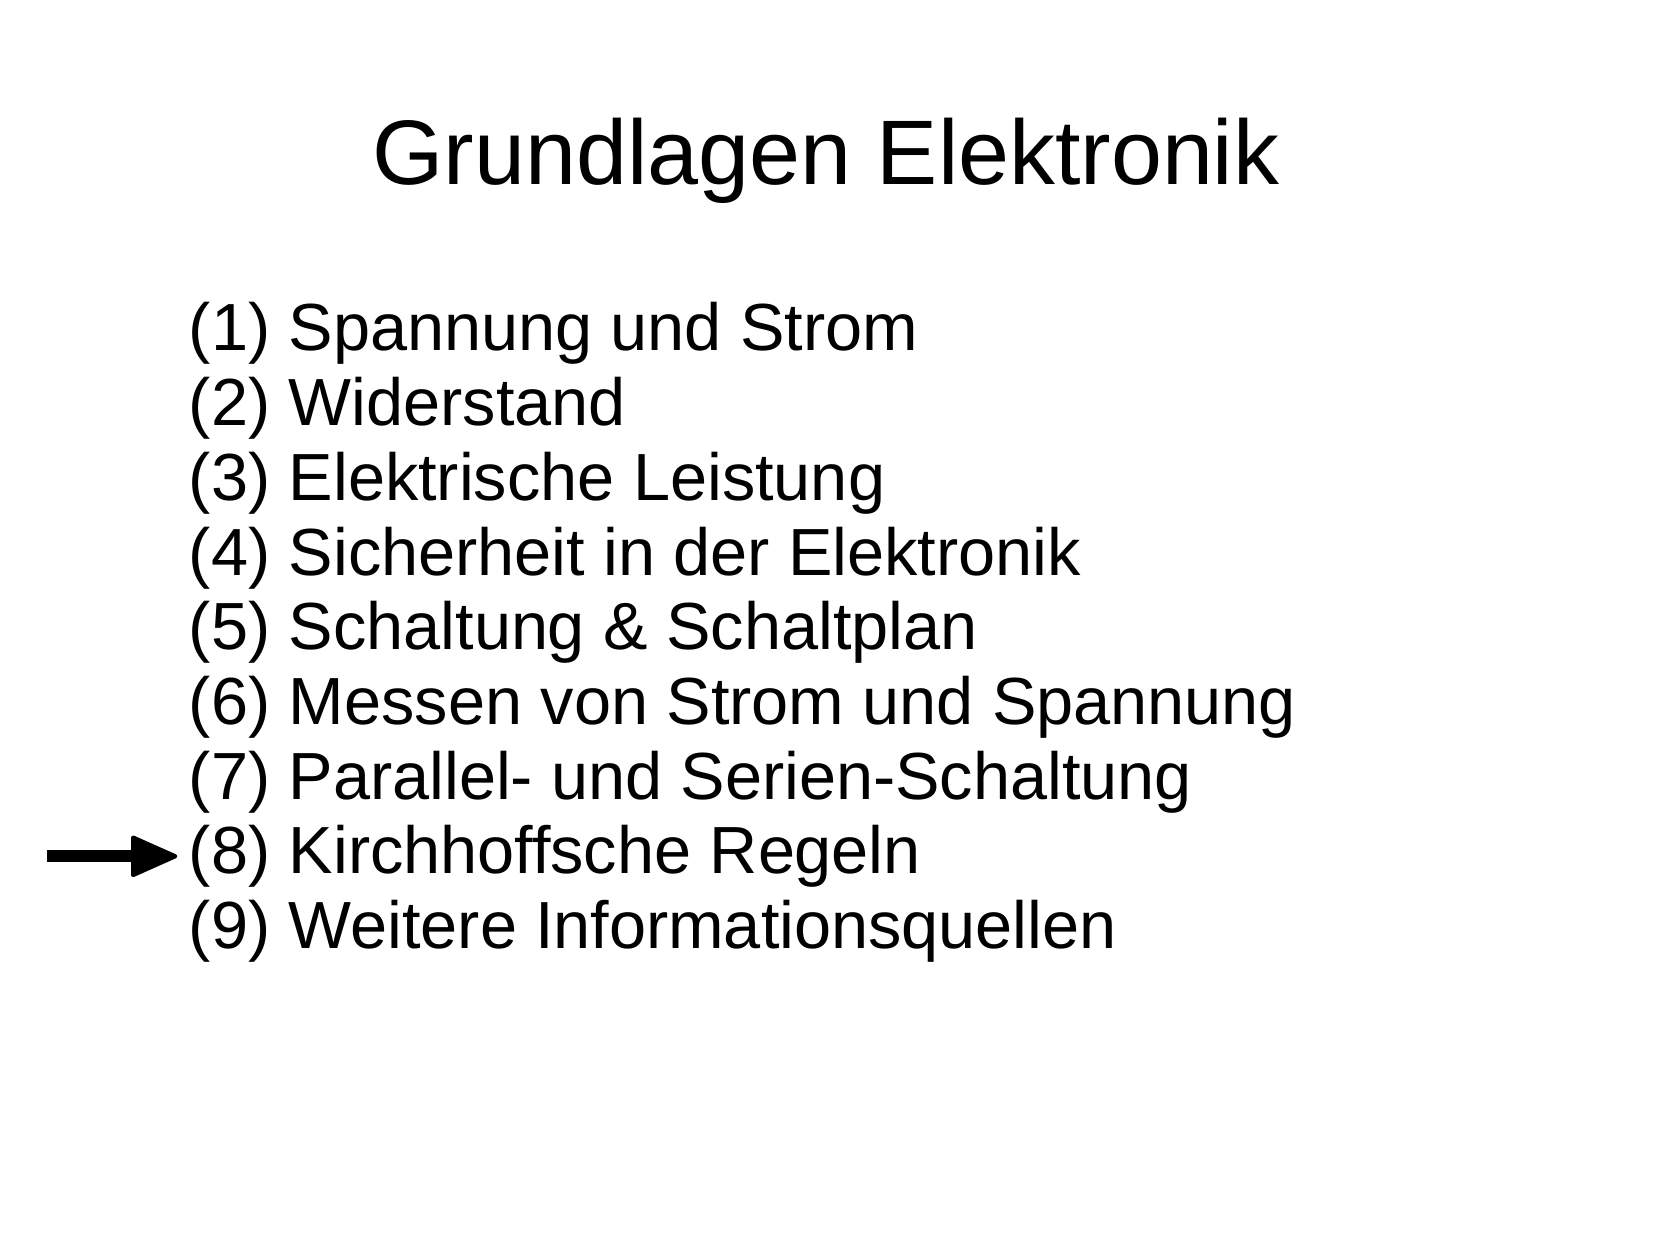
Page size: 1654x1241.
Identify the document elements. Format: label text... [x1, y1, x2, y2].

title Grundlagen Elektronik [82, 49, 1571, 257]
subtitle Spannung und Strom Widerstand Elektrische Leistung Sicherheit in der Elektronik Schaltung & Schaltplan Messen von Strom und Spannung Parallel- und Serien-Schaltung Kirchhoffsche Regeln Weitere Informationsquellen [188, 290, 1571, 1010]
